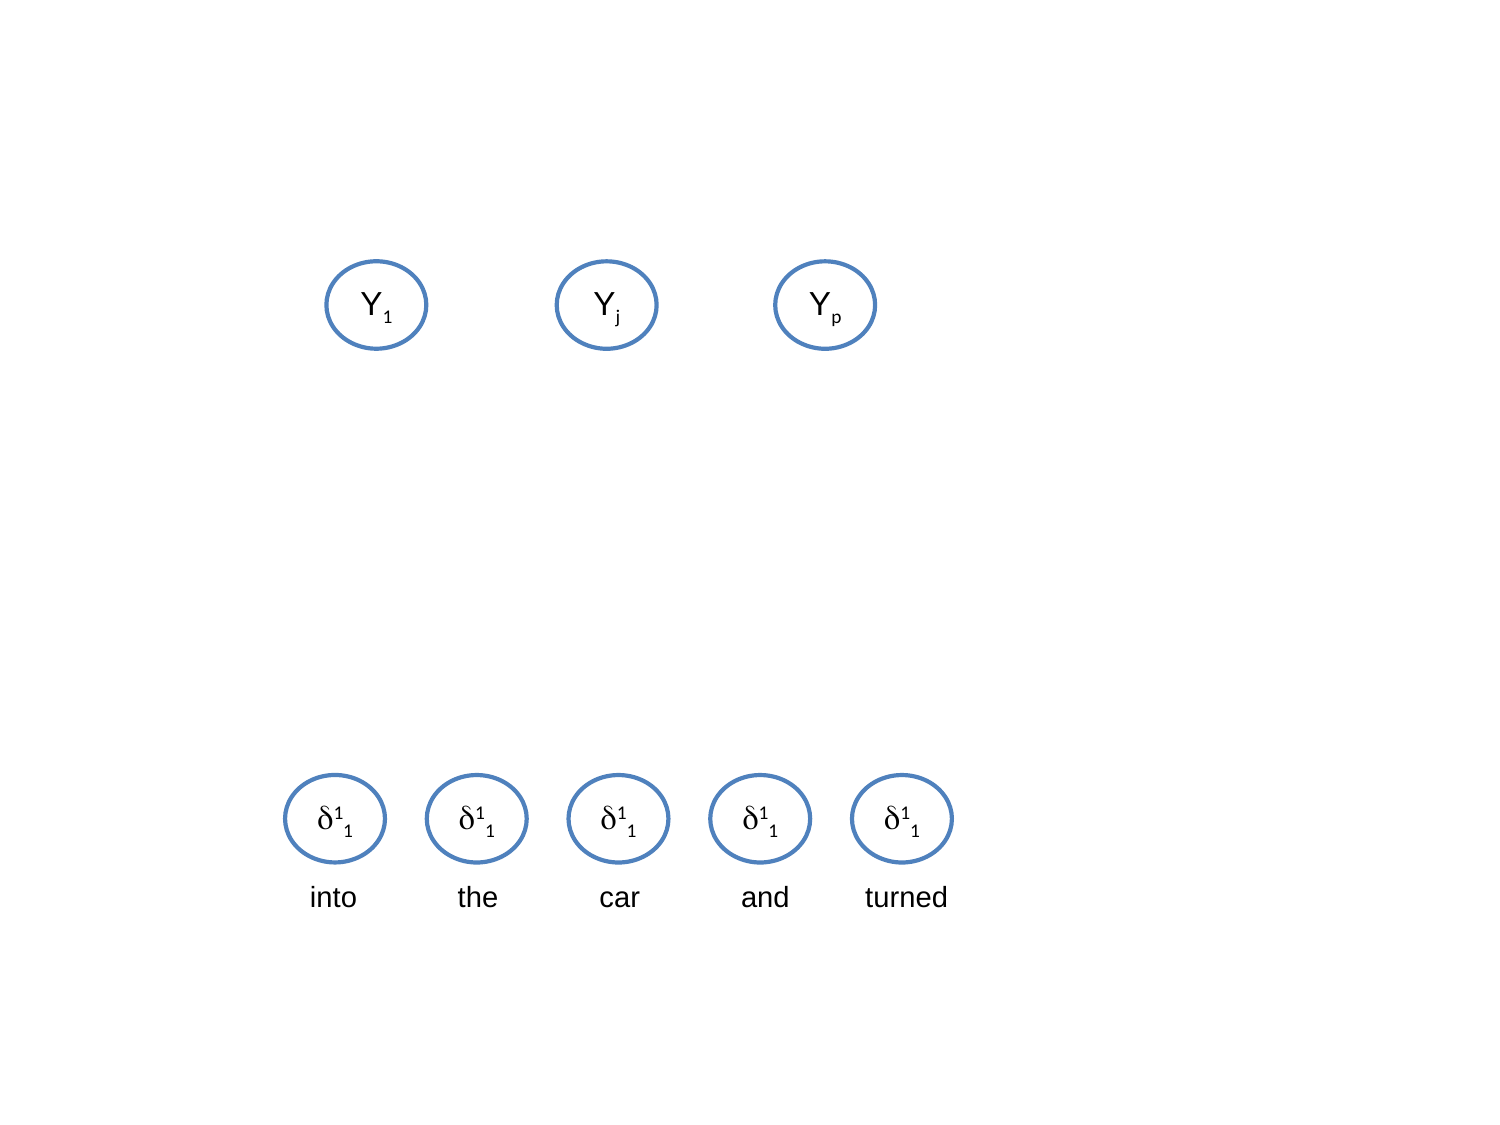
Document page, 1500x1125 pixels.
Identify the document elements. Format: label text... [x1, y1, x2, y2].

text_box d11 [568, 775, 669, 863]
text_box Yp [775, 261, 876, 349]
text_box turned [850, 874, 969, 945]
text_box d11 [426, 775, 527, 863]
text_box d11 [851, 775, 952, 863]
text_box d11 [285, 774, 385, 863]
text_box Yj [556, 261, 657, 349]
text_box d11 [710, 775, 811, 863]
text_box and [726, 874, 821, 922]
text_box the [442, 874, 538, 922]
text_box into [295, 874, 390, 922]
text_box Y1 [326, 261, 427, 349]
text_box car [584, 874, 680, 922]
